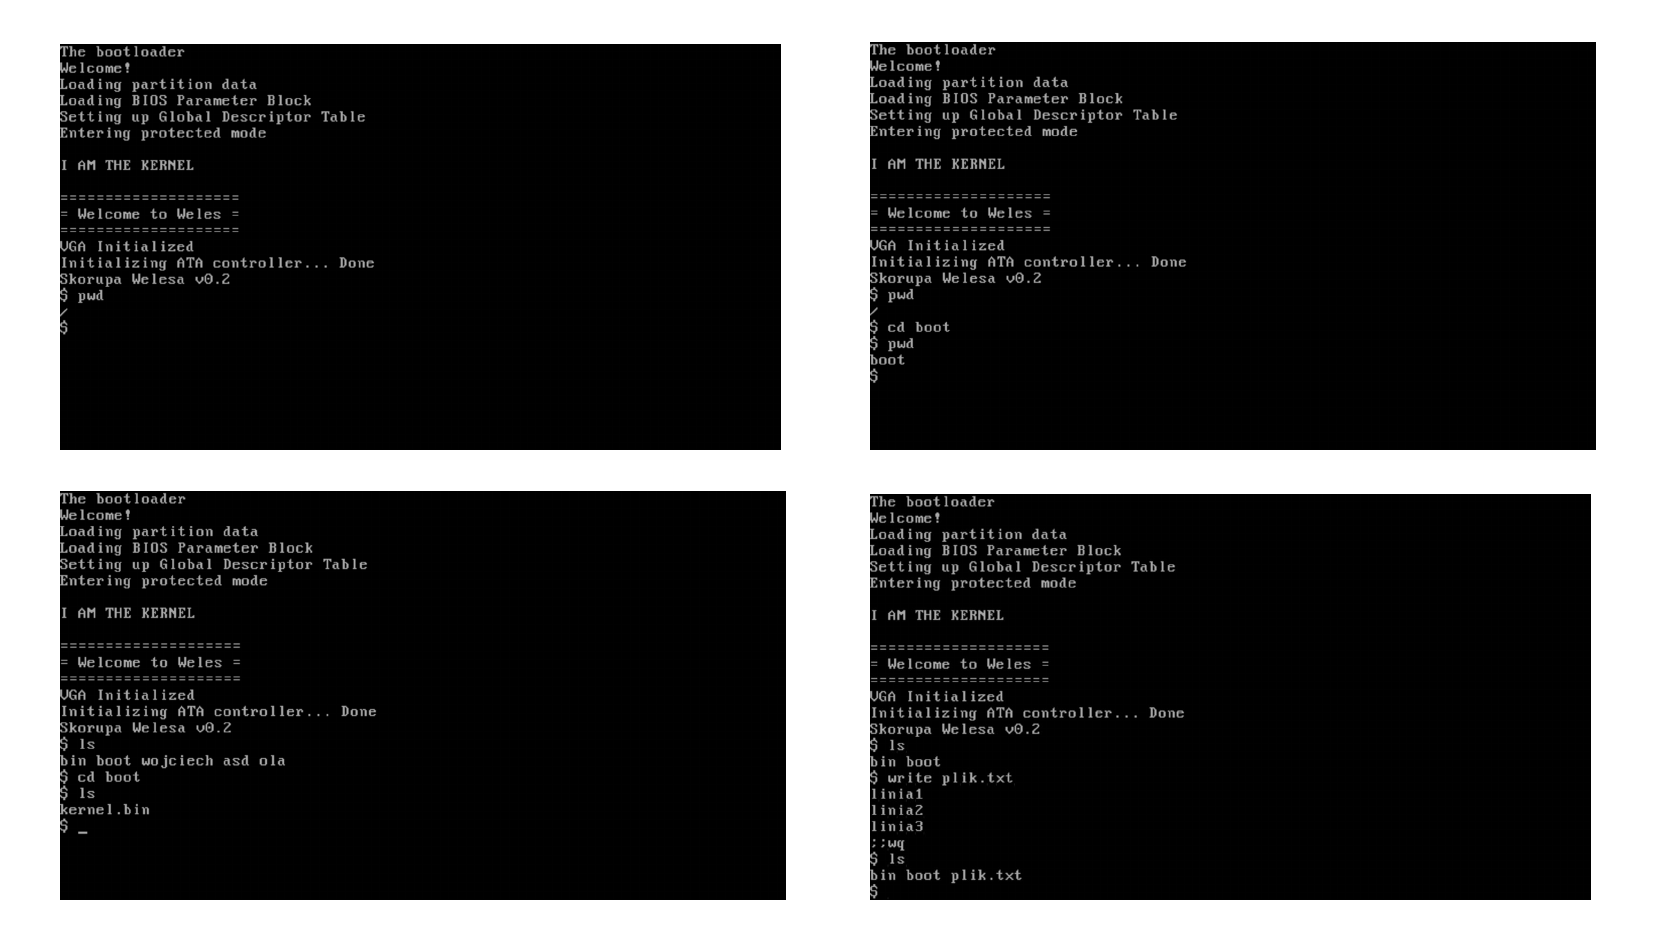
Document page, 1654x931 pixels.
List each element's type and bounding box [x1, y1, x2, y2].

picture [60, 491, 786, 901]
picture [60, 44, 781, 451]
picture [870, 42, 1596, 451]
picture [870, 494, 1591, 901]
